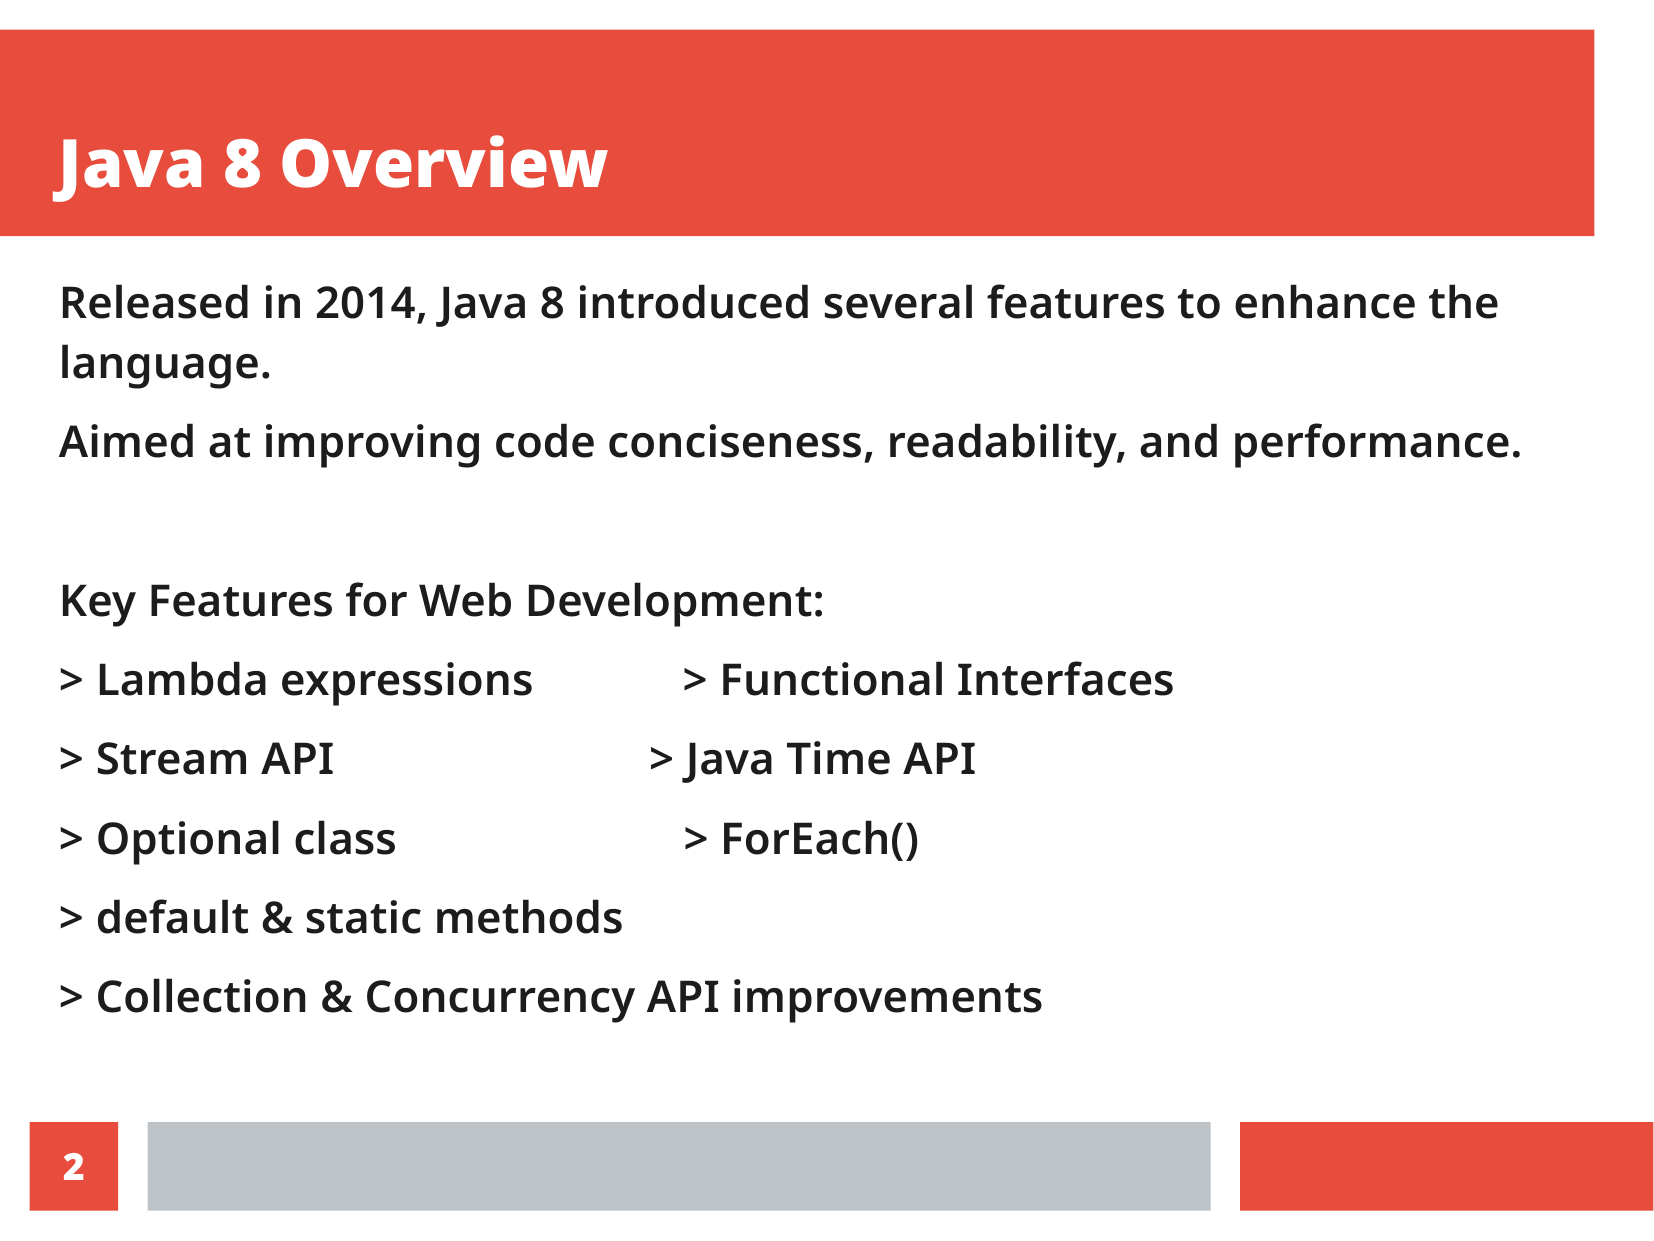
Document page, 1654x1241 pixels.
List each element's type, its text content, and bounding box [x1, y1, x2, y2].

list Released in 2014, Java 8 introduced several features to enhance the language. Aimed at improving code conciseness, readability, and performance. Key Features for Web Development: > Lambda expressions > Functional Interfaces > Stream API > Java Time API > Optional class > ForEach() > default & static methods > Collection & Concurrency API improvements [59, 271, 1565, 1040]
title Java 8 Overview [59, 59, 1595, 207]
